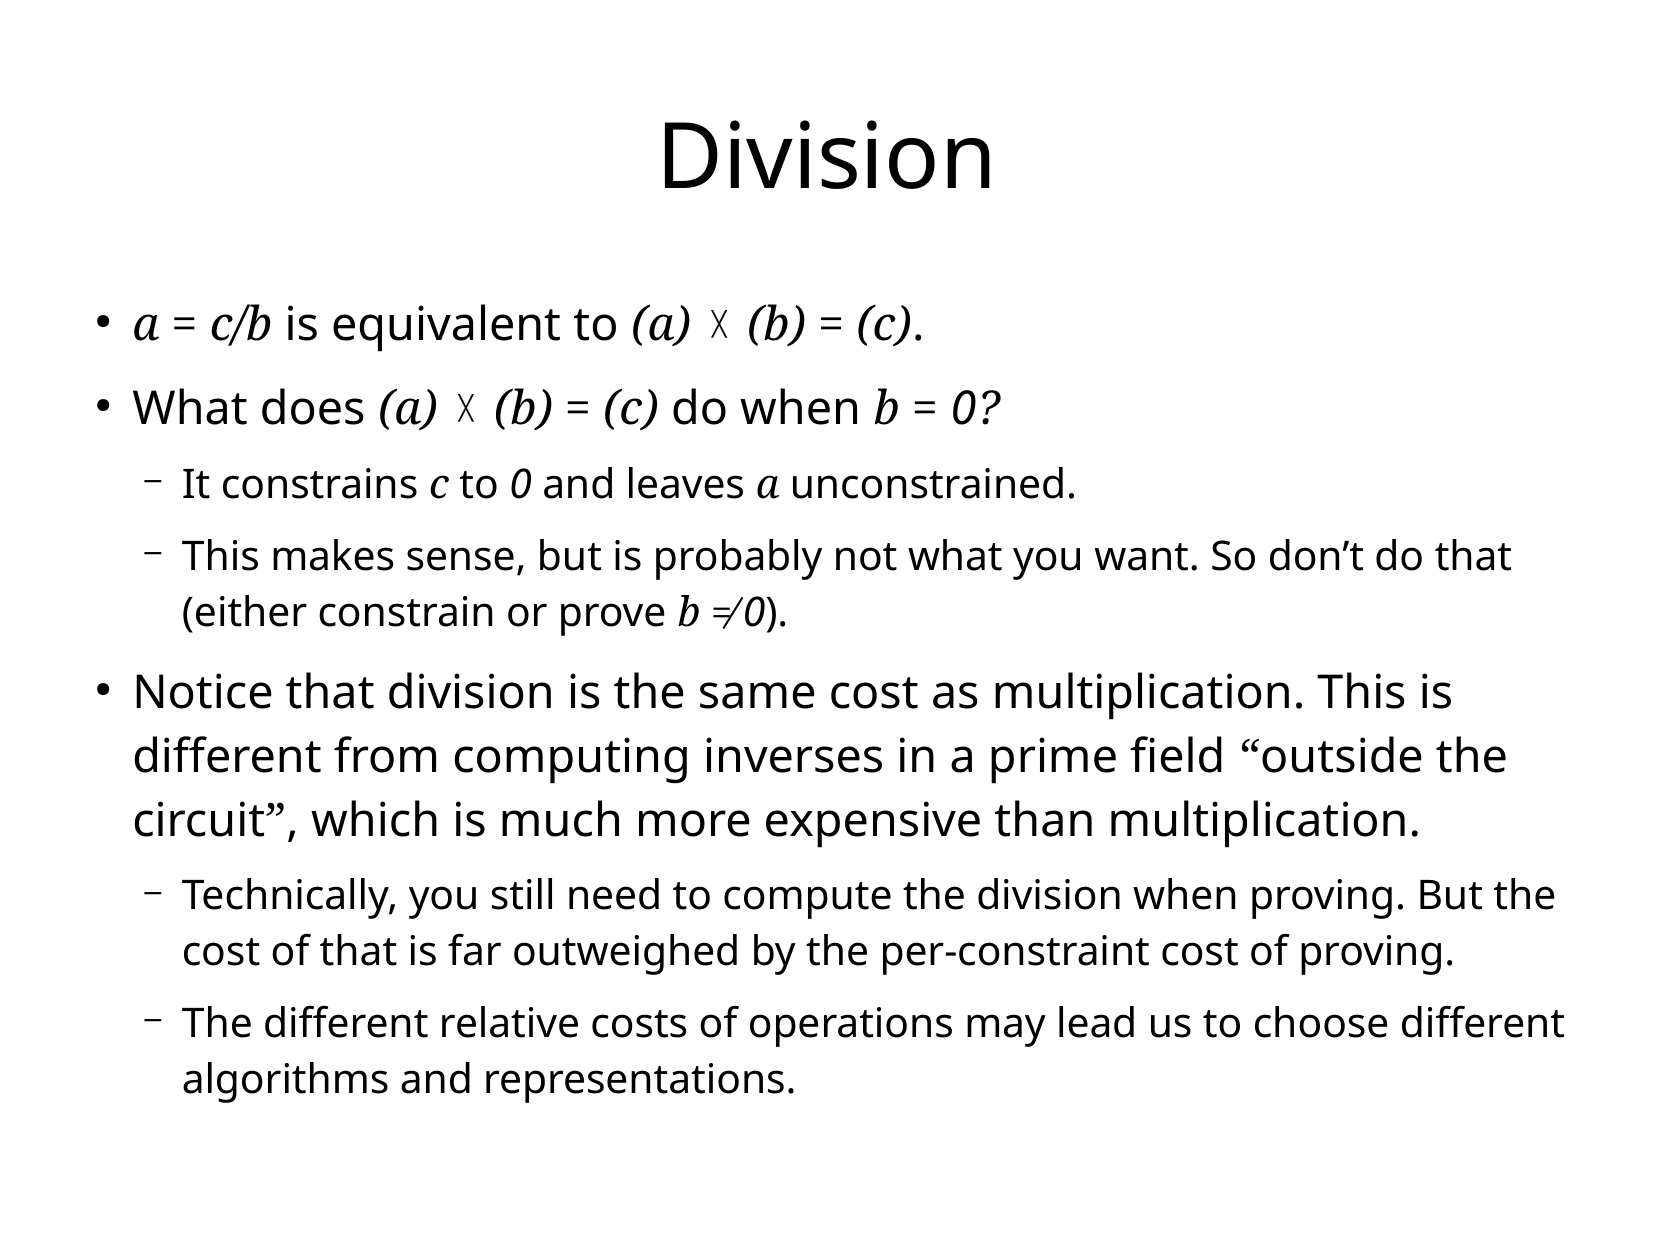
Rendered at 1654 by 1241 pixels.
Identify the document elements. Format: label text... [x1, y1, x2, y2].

title Division [82, 49, 1571, 257]
list a = c/b is equivalent to (a) ╳ (b) = (c). What does (a) ╳ (b) = (c) do when b = 0? It constrains c to 0 and leaves a unconstrained. This makes sense, but is probably not what you want. So don’t do that (either constrain or prove b ≠ 0). Notice that division is the same cost as multiplication. This is different from computing inverses in a prime field “outside the circuit”, which is much more expensive than multiplication. Technically, you still need to compute the division when proving. But the cost of that is far outweighed by the per-constraint cost of proving. The different relative costs of operations may lead us to choose different algorithms and representations. [82, 290, 1571, 1123]
